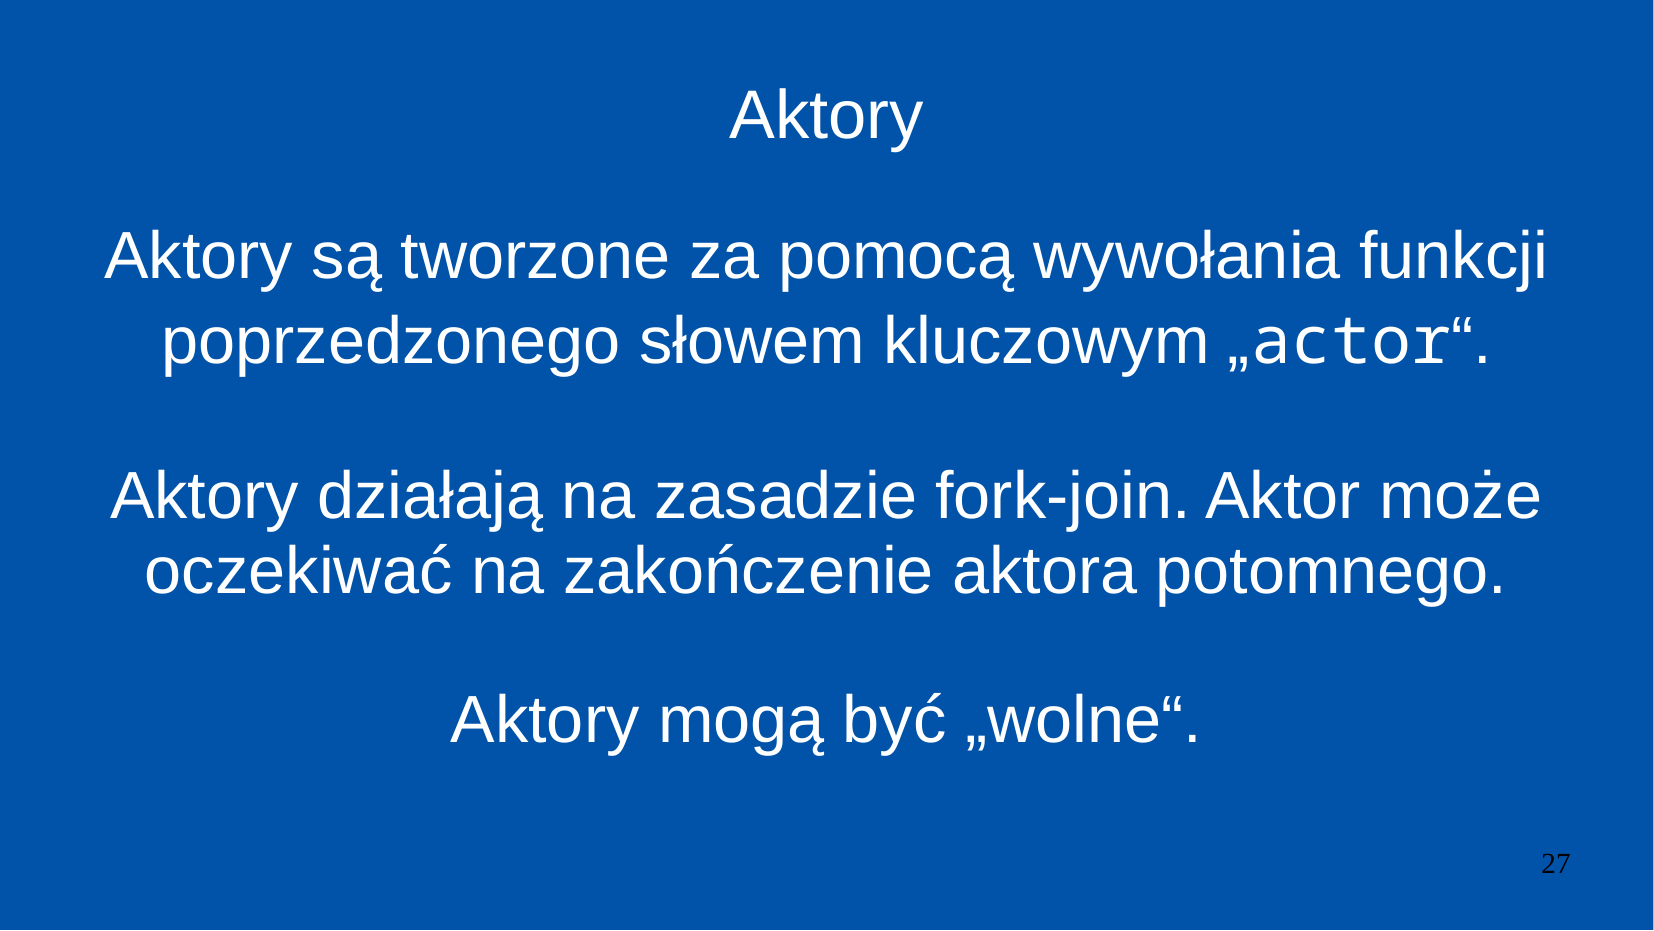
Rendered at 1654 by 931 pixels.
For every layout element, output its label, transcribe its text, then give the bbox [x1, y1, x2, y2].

subtitle Aktory są tworzone za pomocą wywołania funkcji poprzedzonego słowem kluczowym „actor“. Aktory działają na zasadzie fork-join. Aktor może oczekiwać na zakończenie aktora potomnego. Aktory mogą być „wolne“. [82, 217, 1571, 758]
title Aktory [82, 37, 1571, 193]
